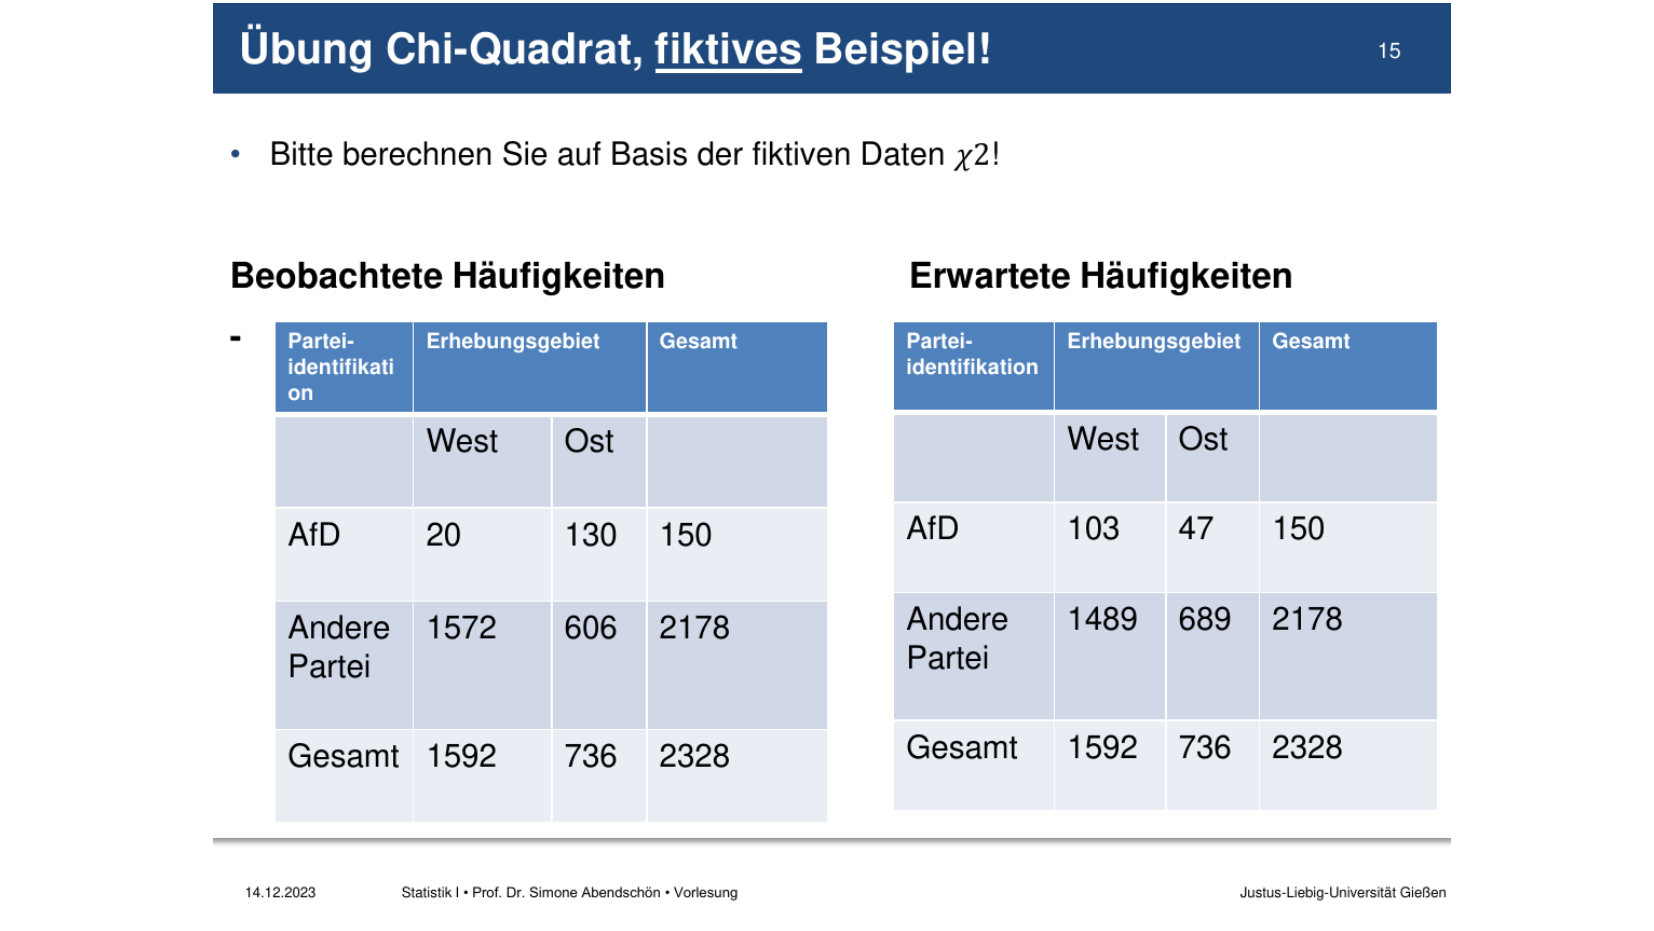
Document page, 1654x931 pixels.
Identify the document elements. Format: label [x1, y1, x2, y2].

picture [213, 3, 1451, 931]
